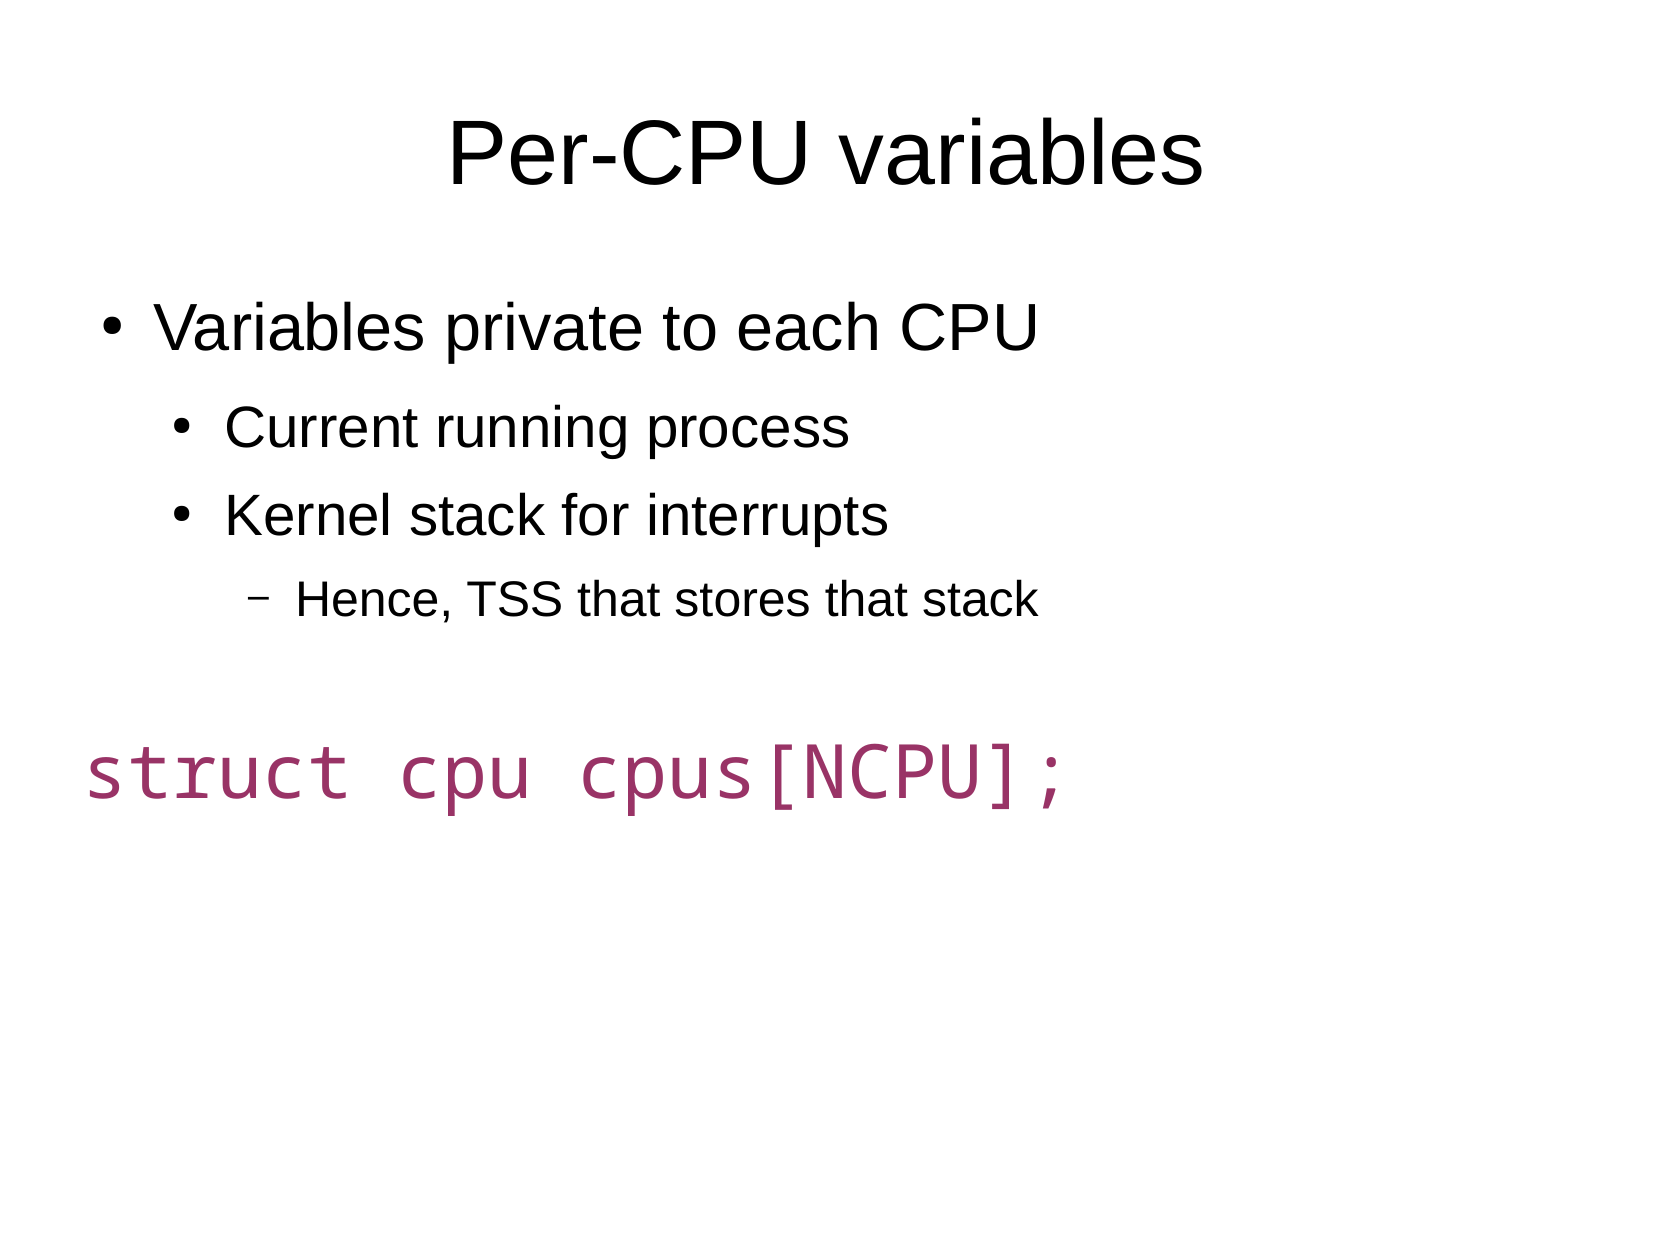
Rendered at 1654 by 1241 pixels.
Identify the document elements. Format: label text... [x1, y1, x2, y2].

title Per-CPU variables [82, 49, 1571, 257]
list Variables private to each CPU Current running process Kernel stack for interrupts Hence, TSS that stores that stack struct cpu cpus[NCPU]; [82, 290, 1571, 1010]
